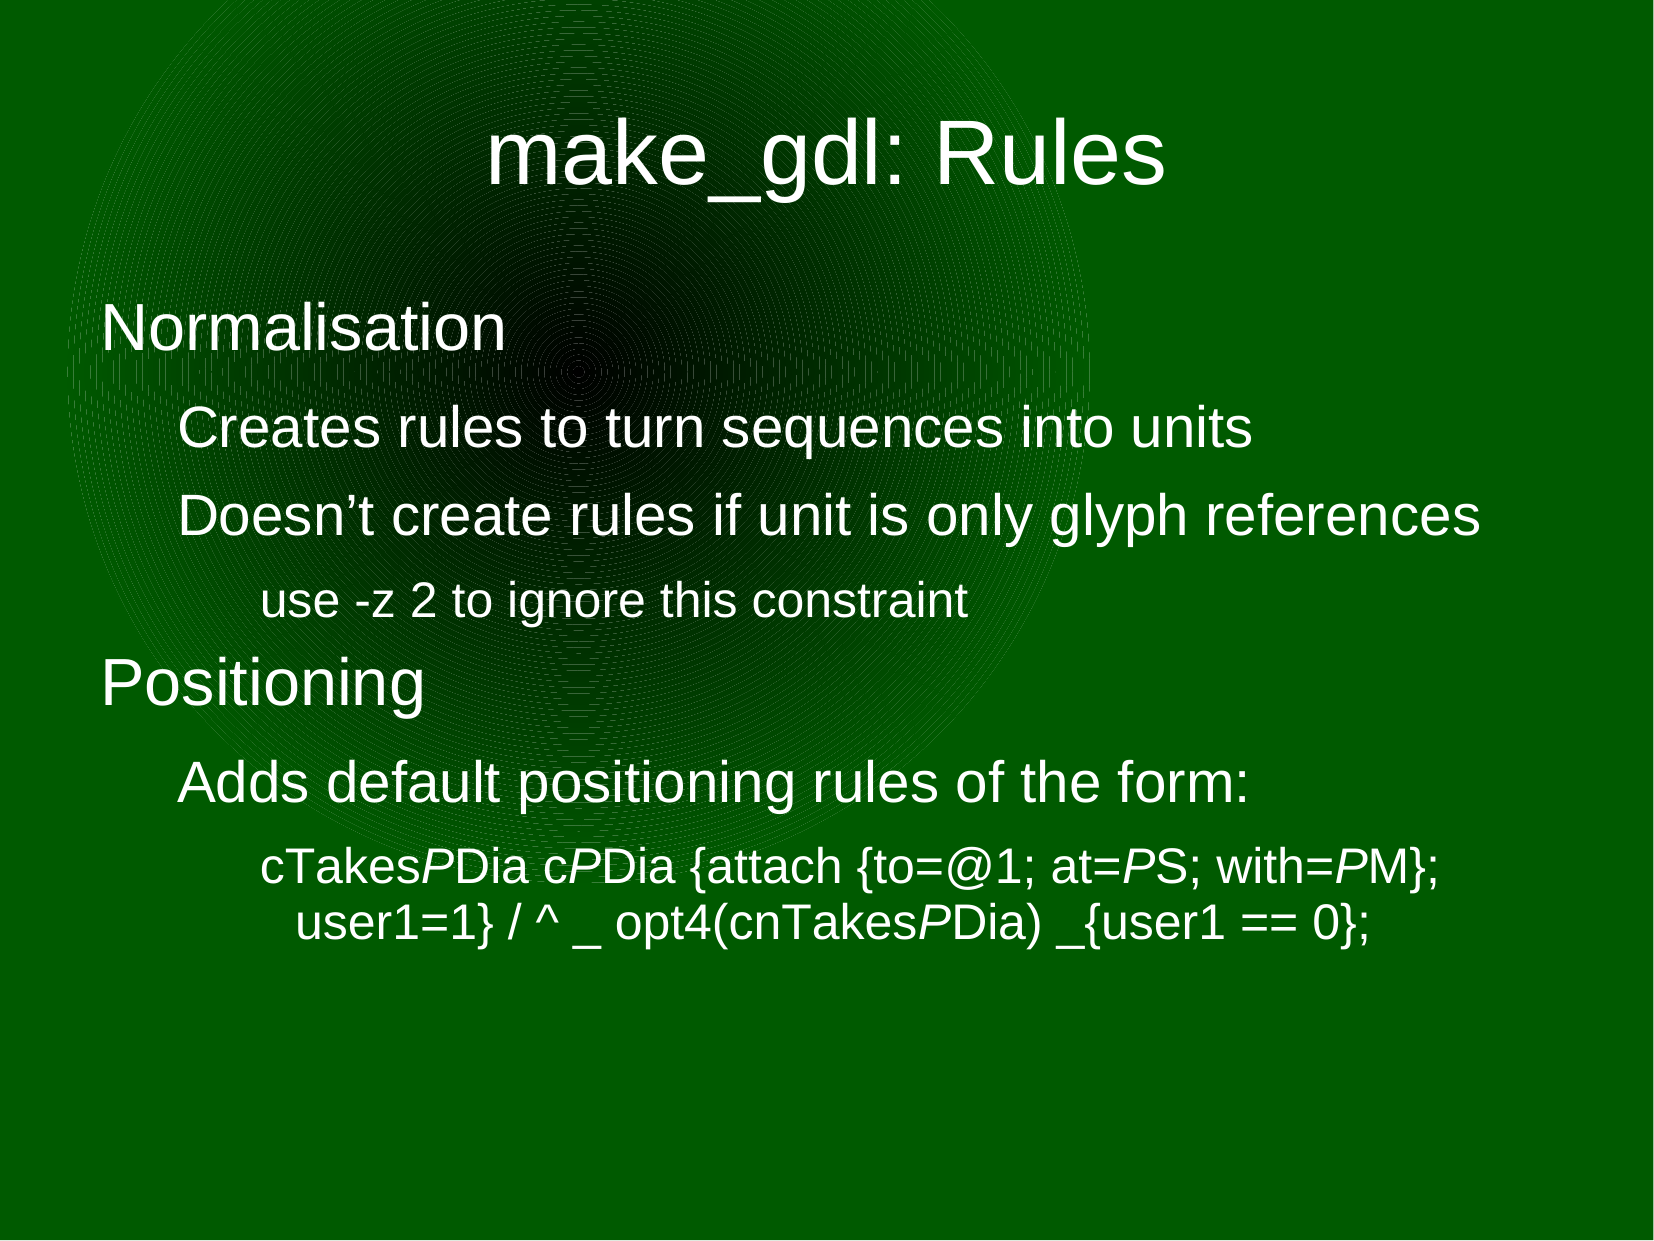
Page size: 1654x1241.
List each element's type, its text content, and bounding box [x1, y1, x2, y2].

title make_gdl: Rules [82, 56, 1571, 250]
list Normalisation Creates rules to turn sequences into units Doesn’t create rules if unit is only glyph references use -z 2 to ignore this constraint Positioning Adds default positioning rules of the form: cTakesPDia cPDia {attach {to=@1; at=PS; with=PM}; user1=1} / ^ _ opt4(cnTakesPDia) _{user1 == 0}; [82, 290, 1571, 1094]
